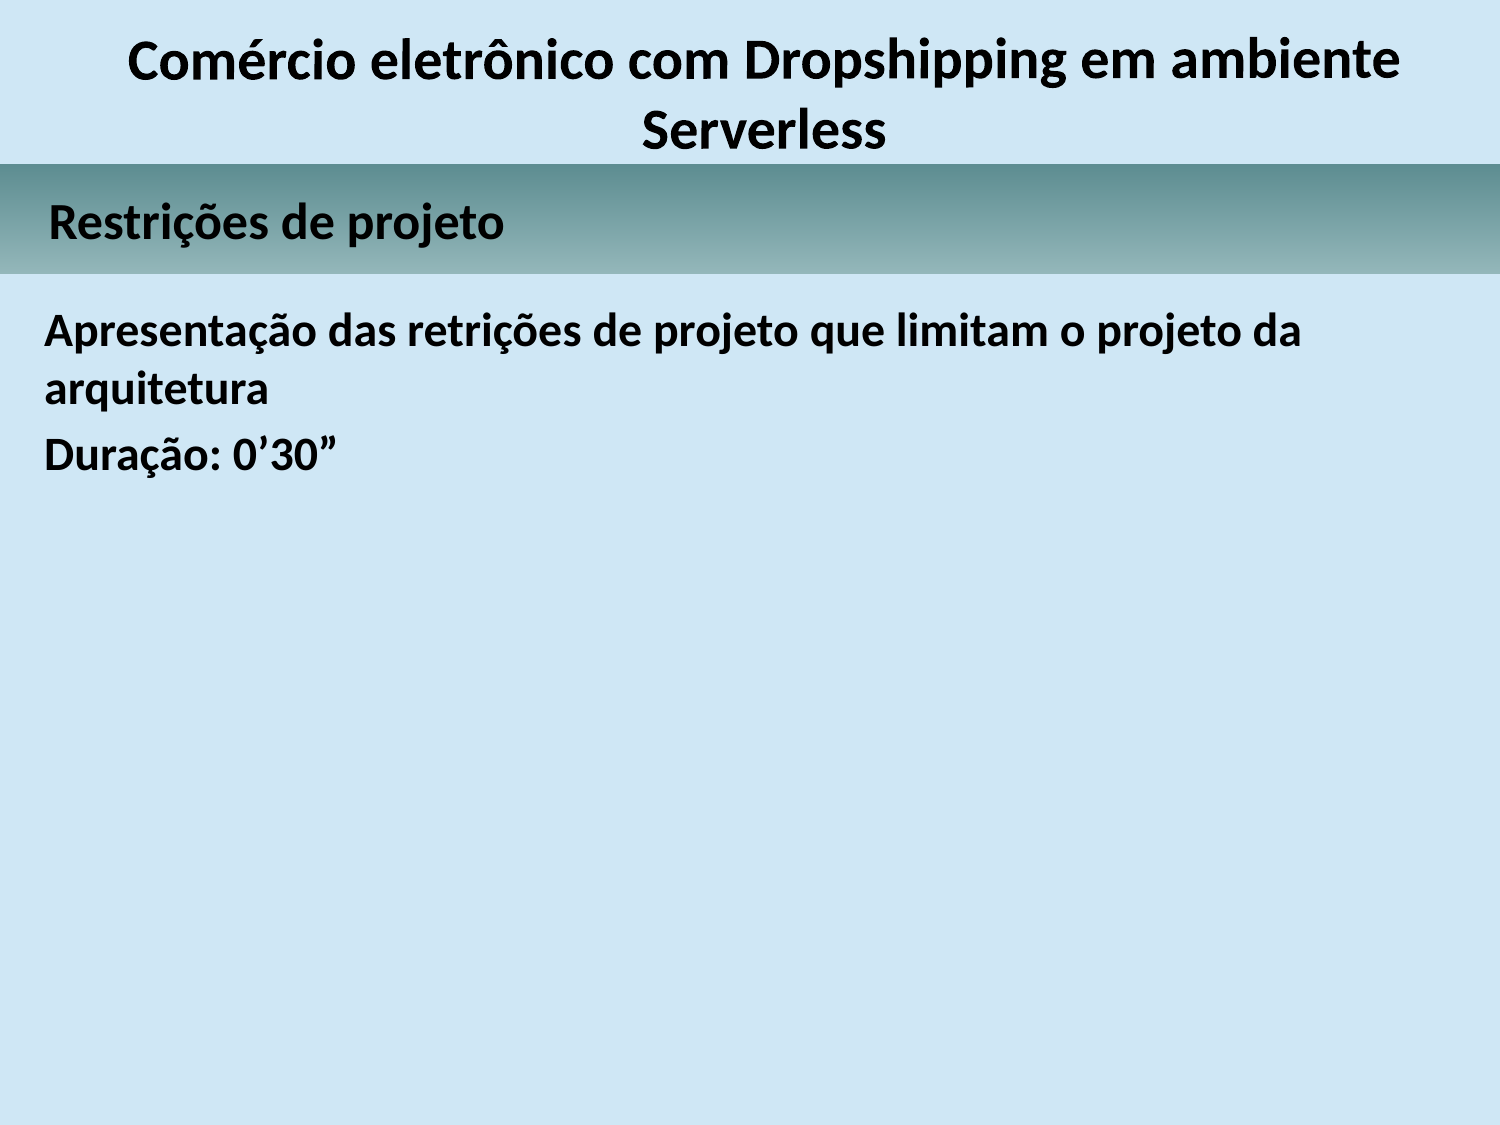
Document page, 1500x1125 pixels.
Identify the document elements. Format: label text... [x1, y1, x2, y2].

text_box Restrições de projeto [33, 180, 1467, 258]
text_box Comércio eletrônico com Dropshipping em ambiente Serverless [40, 11, 1489, 169]
text_box Apresentação das retrições de projeto que limitam o projeto da arquitetura Duração: 0’30” [29, 290, 1478, 967]
text_box [0, 164, 1500, 274]
